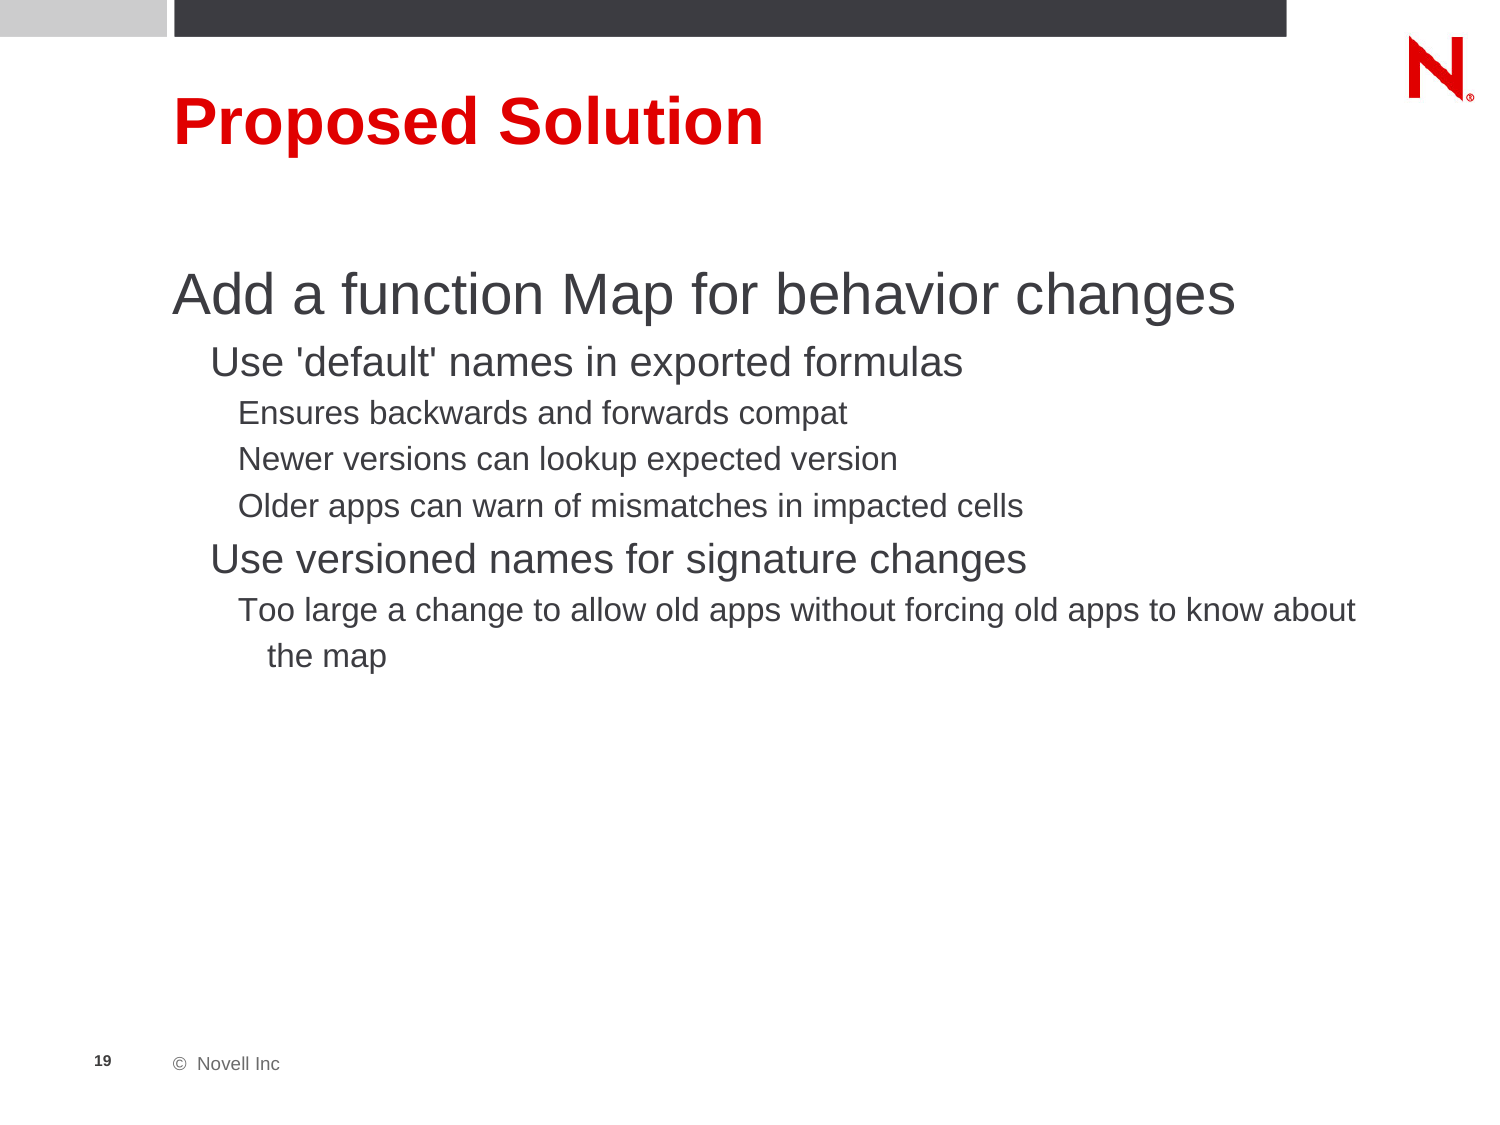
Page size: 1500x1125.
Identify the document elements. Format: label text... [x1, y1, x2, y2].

title Proposed Solution [173, 41, 1395, 205]
picture [1404, 32, 1477, 105]
list Add a function Map for behavior changes Use 'default' names in exported formulas Ensures backwards and forwards compat Newer versions can lookup expected version Older apps can warn of mismatches in impacted cells Use versioned names for signature changes Too large a change to allow old apps without forcing old apps to know about the map [172, 246, 1413, 977]
